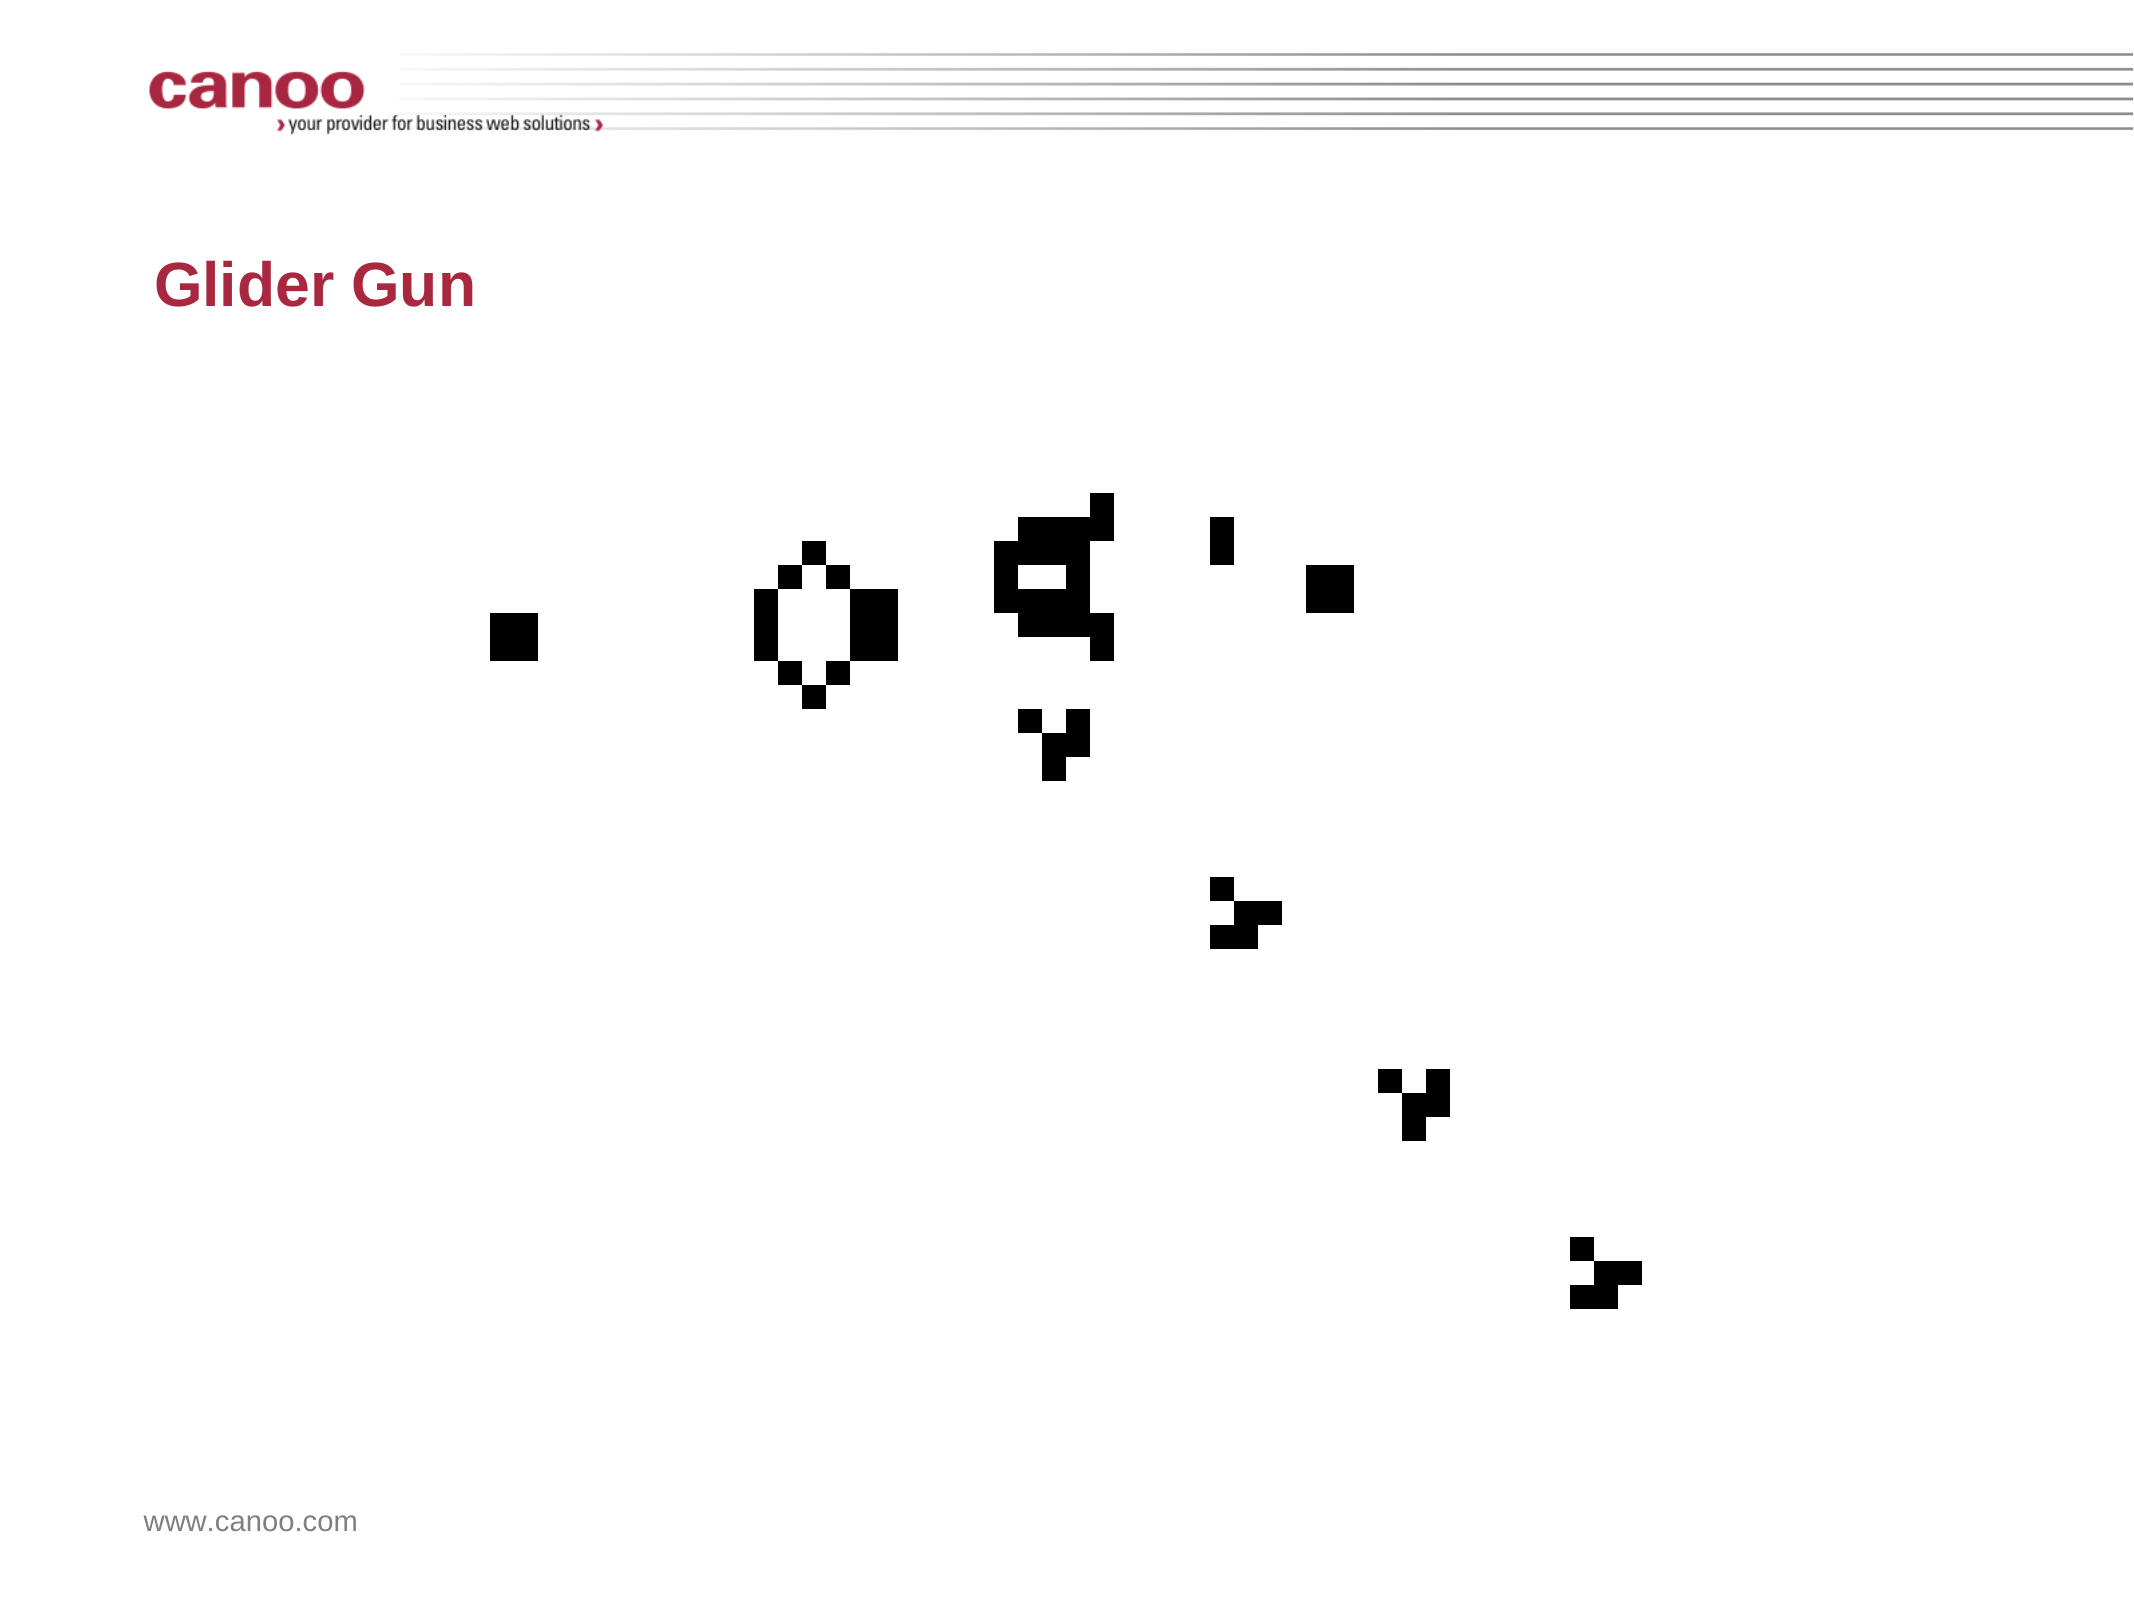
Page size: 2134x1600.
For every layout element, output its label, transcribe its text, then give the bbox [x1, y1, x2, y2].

title Glider Gun [145, 233, 1961, 328]
picture [0, 21, 2134, 188]
picture [466, 469, 1667, 1334]
